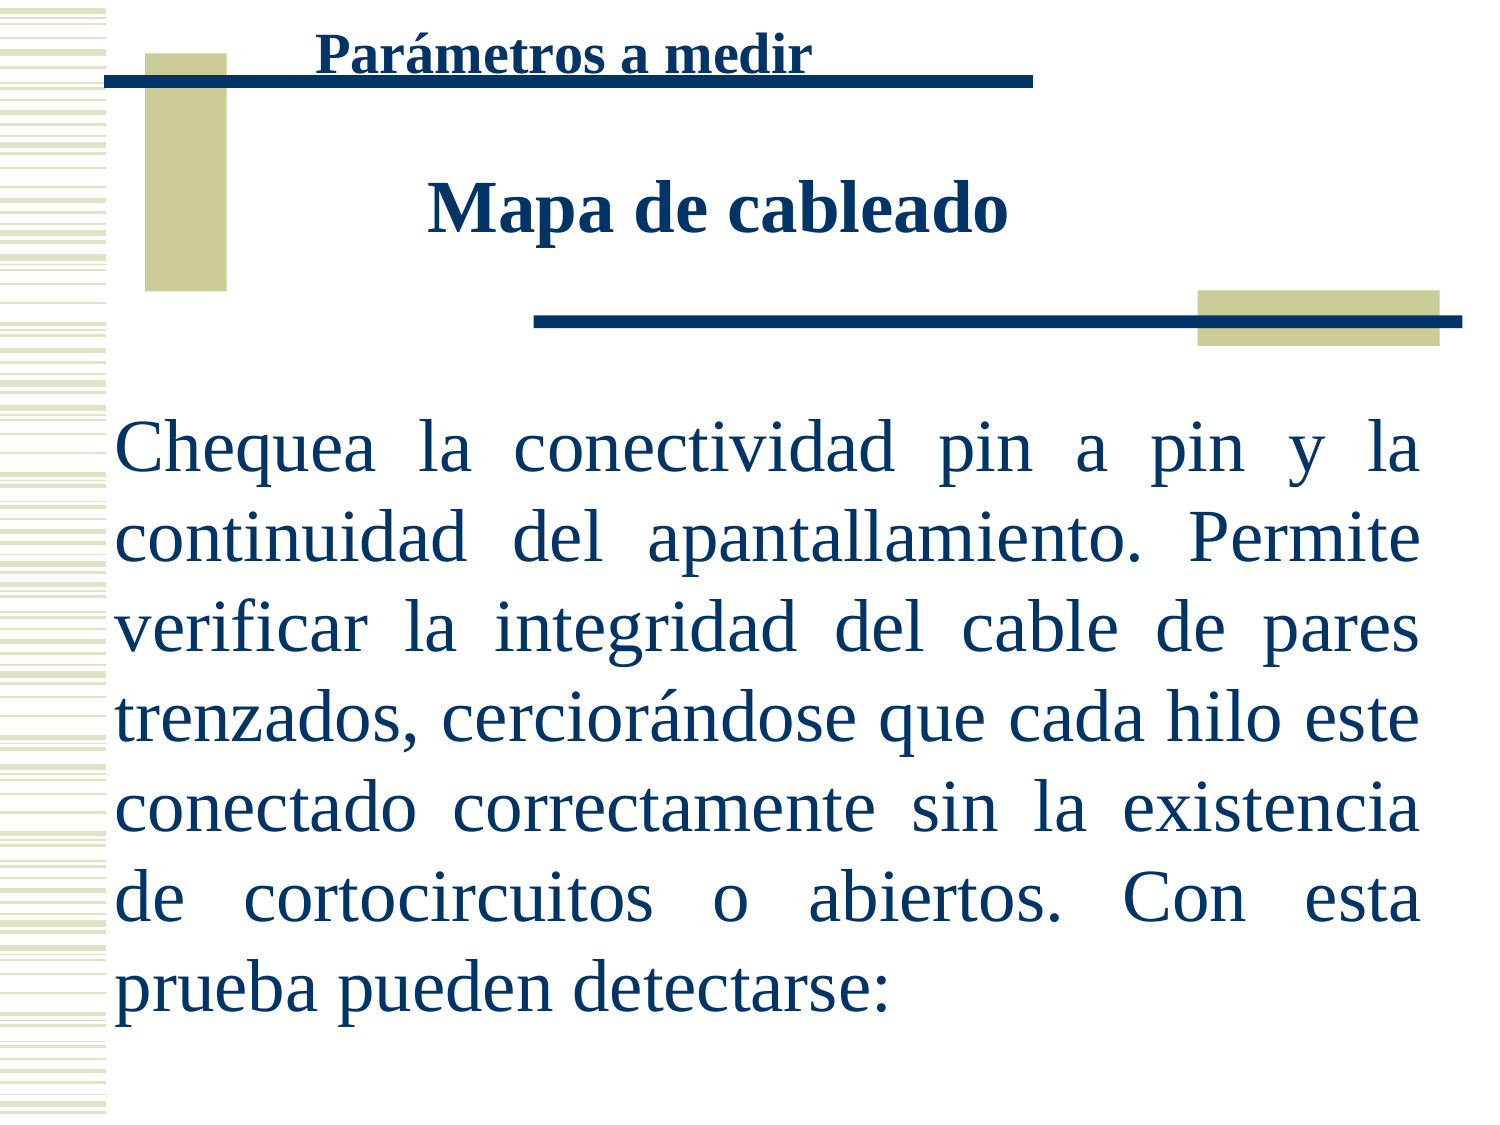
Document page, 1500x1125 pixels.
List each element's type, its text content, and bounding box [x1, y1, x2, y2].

text_box Chequea la conectividad pin a pin y la continuidad del apantallamiento. Permite verificar la integridad del cable de pares trenzados, cerciorándose que cada hilo este conectado correctamente sin la existencia de cortocircuitos o abiertos. Con esta prueba pueden detectarse: [99, 388, 1438, 1035]
text_box Mapa de cableado [412, 149, 1026, 256]
text_box Parámetros a medir [300, 7, 829, 94]
